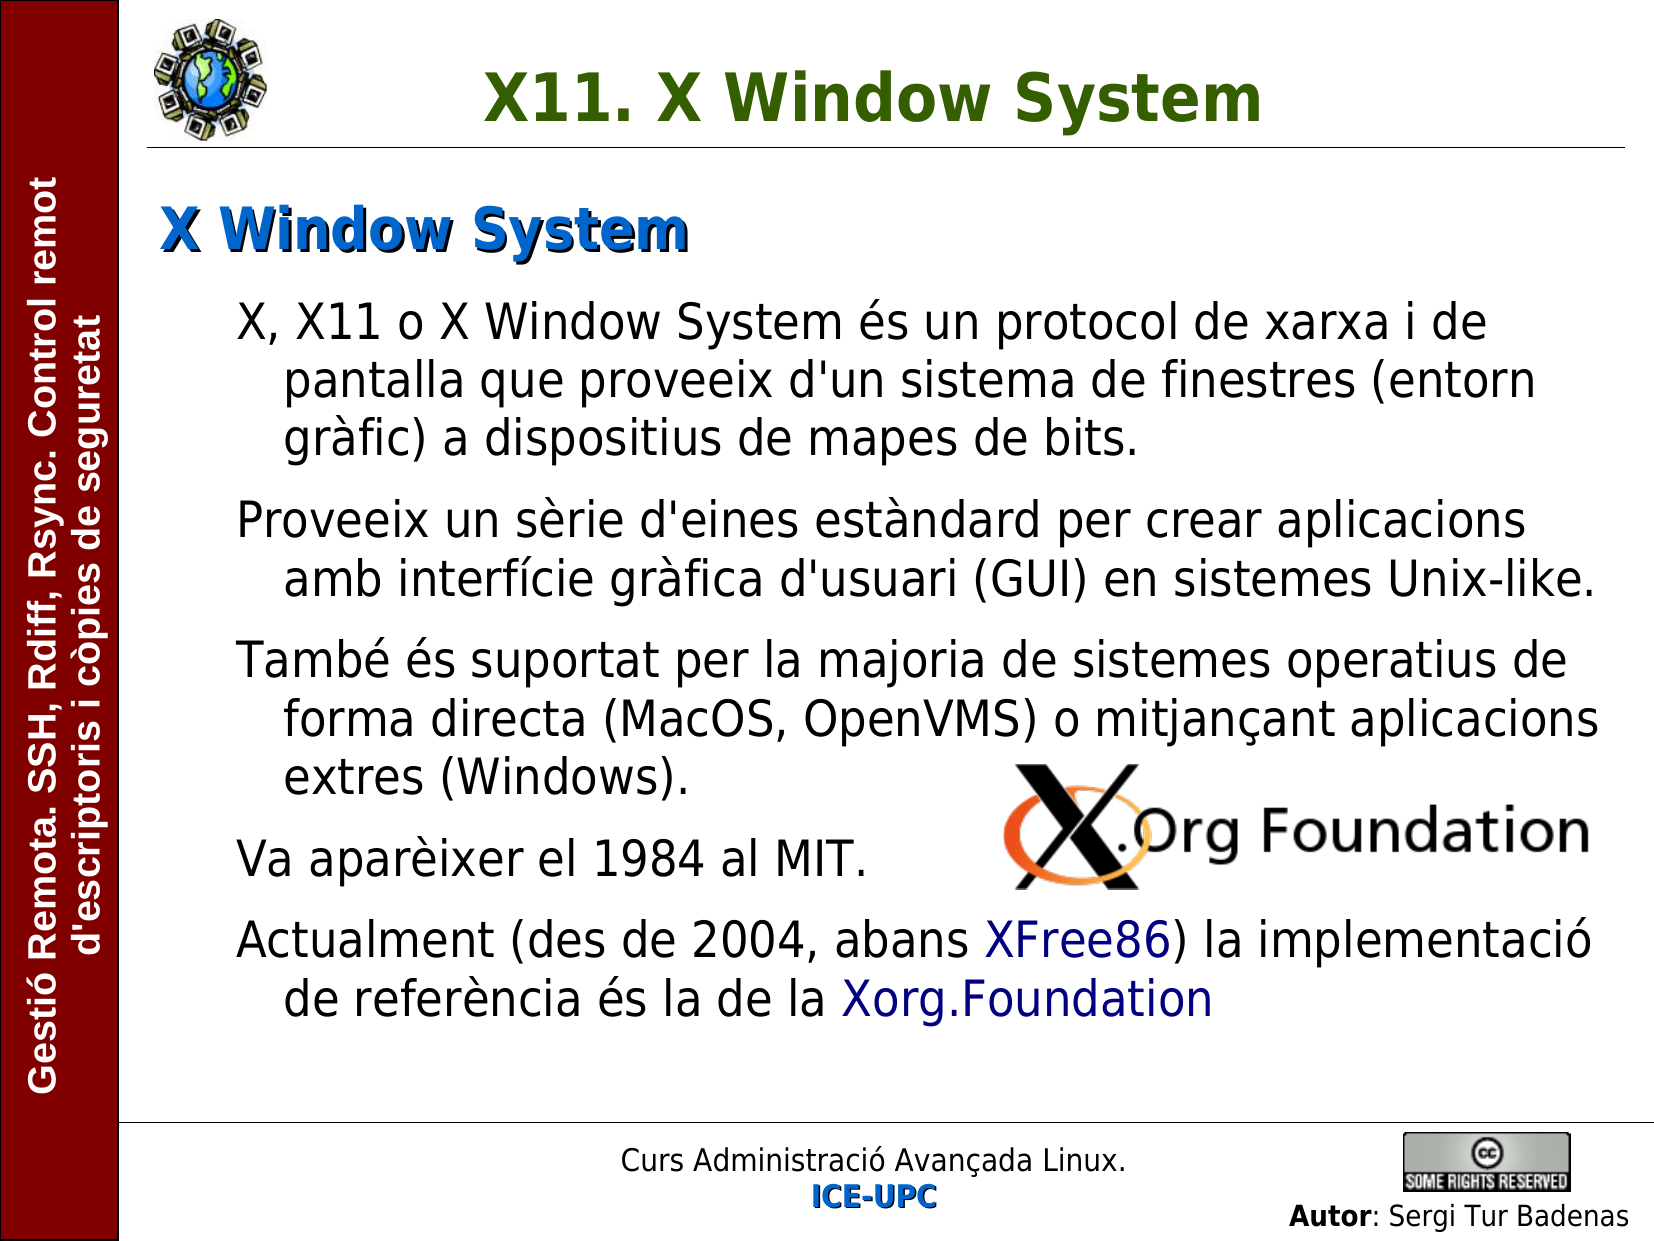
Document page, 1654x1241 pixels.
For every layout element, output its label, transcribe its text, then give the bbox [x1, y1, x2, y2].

picture [154, 19, 268, 56]
picture [1403, 1132, 1571, 1192]
picture [1003, 764, 1593, 890]
title X11. X Window System [129, 56, 1619, 141]
list X Window System X, X11 o X Window System és un protocol de xarxa i de pantalla que proveeix d'un sistema de finestres (entorn gràfic) a dispositius de mapes de bits. Proveeix un sèrie d'eines estàndard per crear aplicacions amb interfície gràfica d'usuari (GUI) en sistemes Unix-like. També és suportat per la majoria de sistemes operatius de forma directa (MacOS, OpenVMS) o mitjançant aplicacions extres (Windows). Va aparèixer el 1984 al MIT. Actualment (des de 2004, abans XFree86) la implementació de referència és la de la Xorg.Foundation [141, 195, 1630, 1031]
